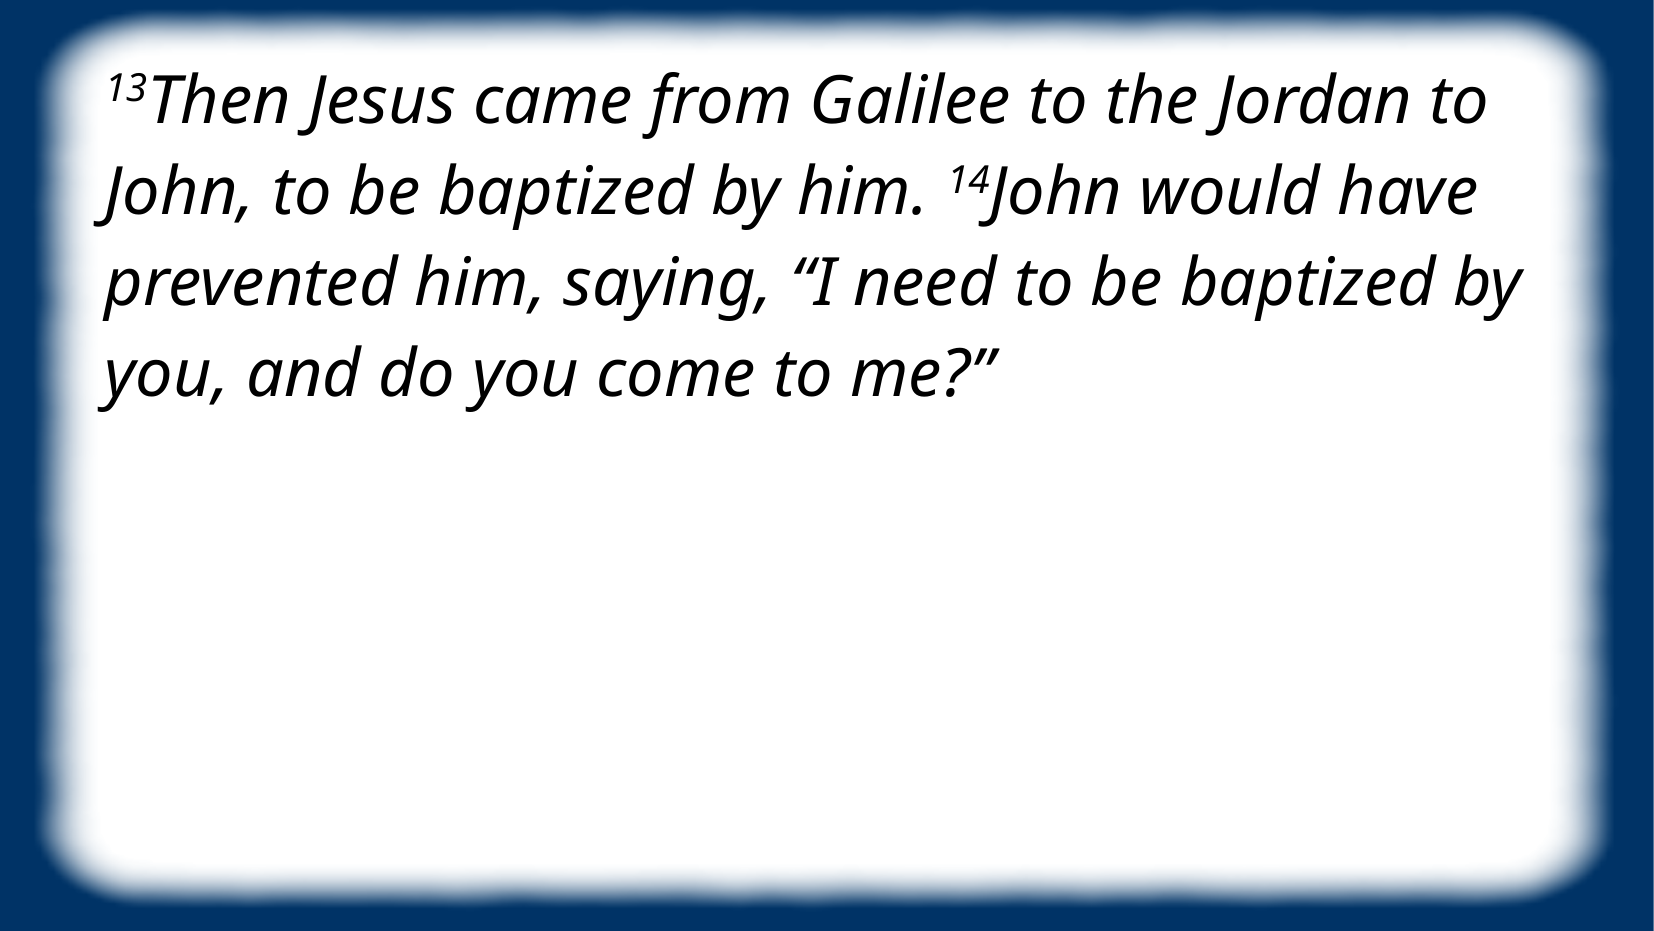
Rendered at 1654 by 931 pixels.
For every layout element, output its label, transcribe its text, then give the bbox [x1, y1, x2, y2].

picture [0, 0, 1654, 931]
text_box 13Then Jesus came from Galilee to the Jordan to John, to be baptized by him. 14John would have prevented him, saying, “I need to be baptized by you, and do you come to me?” [90, 45, 1561, 415]
